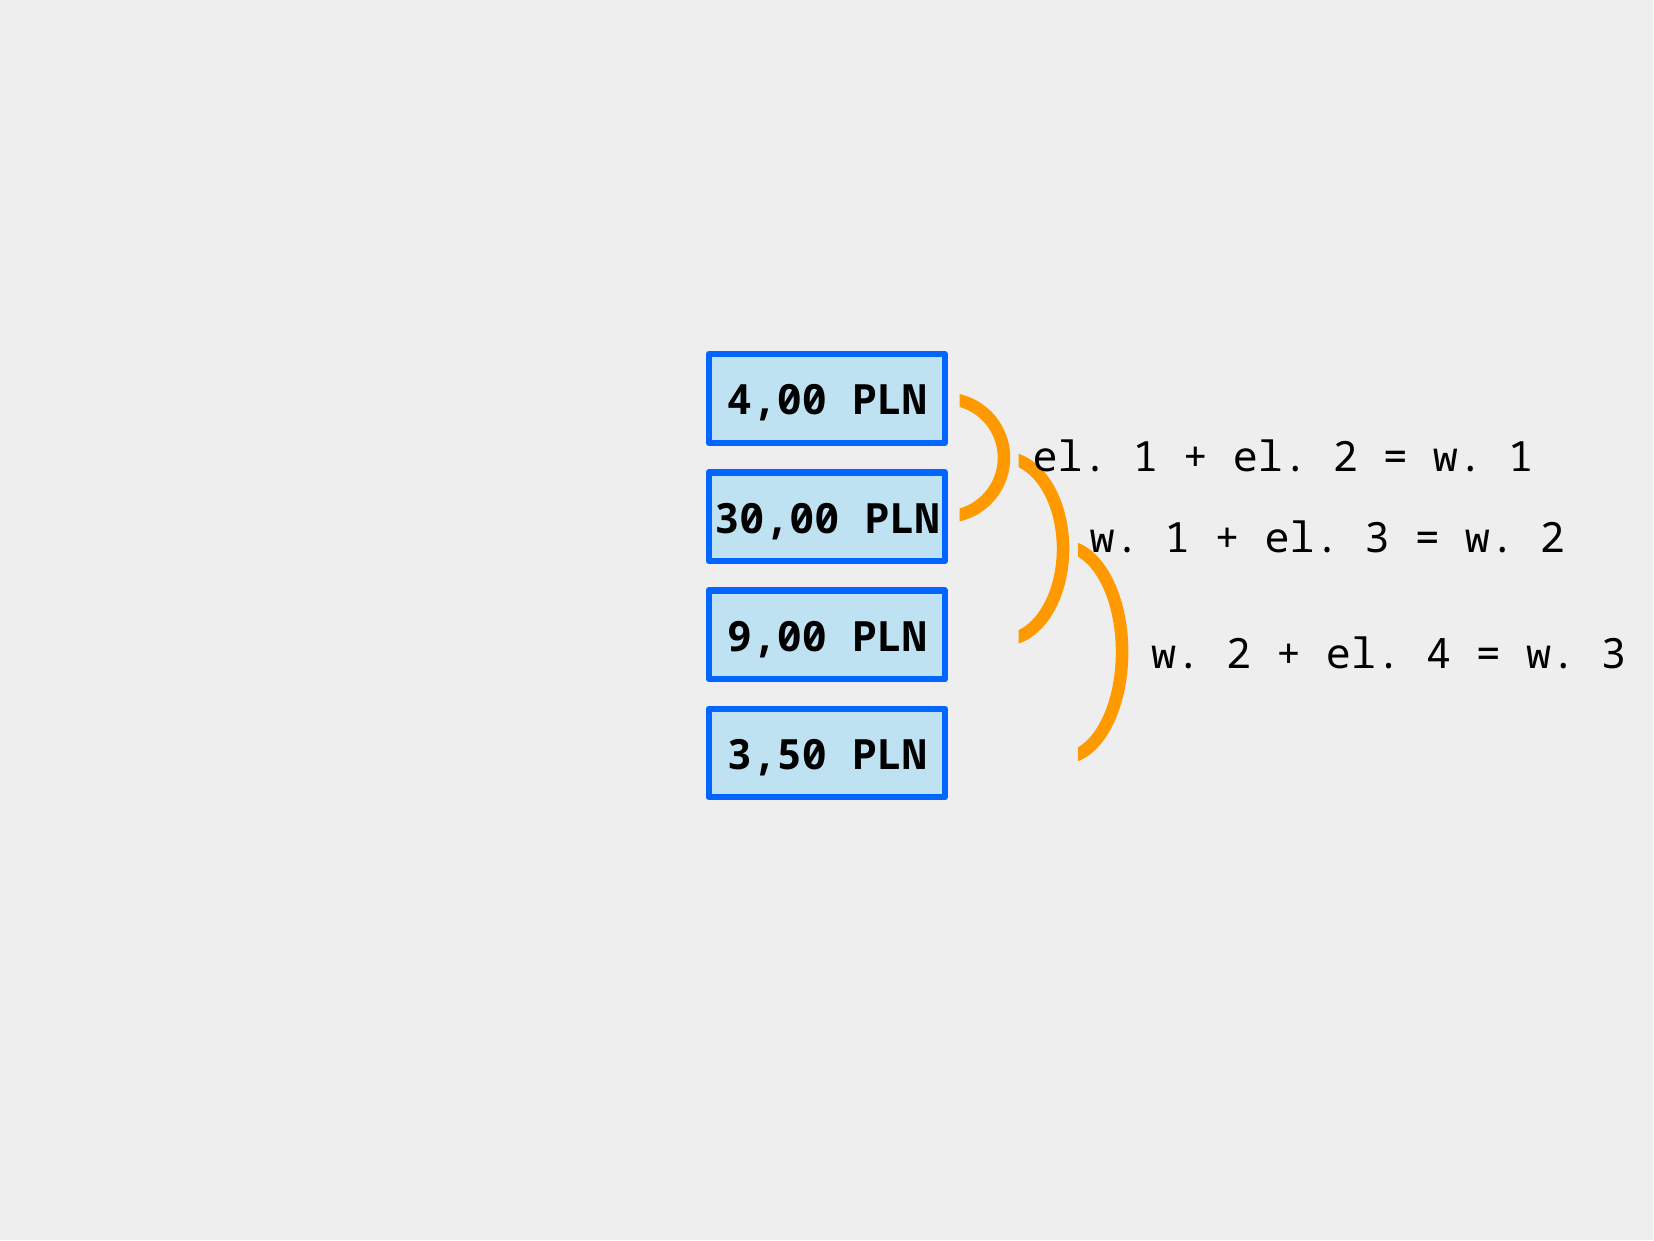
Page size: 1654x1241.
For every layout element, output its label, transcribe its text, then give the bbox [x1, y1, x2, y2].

text_box 4,00 PLN [708, 354, 945, 443]
text_box [767, 295, 1078, 832]
text_box el. 1 + el. 2 = w. 1 [1017, 419, 1468, 477]
text_box w. 1 + el. 3 = w. 2 [1074, 500, 1504, 558]
text_box w. 2 + el. 4 = w. 3 [1136, 616, 1565, 675]
text_box 3,50 PLN [708, 708, 945, 798]
text_box 30,00 PLN [708, 472, 945, 562]
text_box 9,00 PLN [708, 590, 945, 680]
